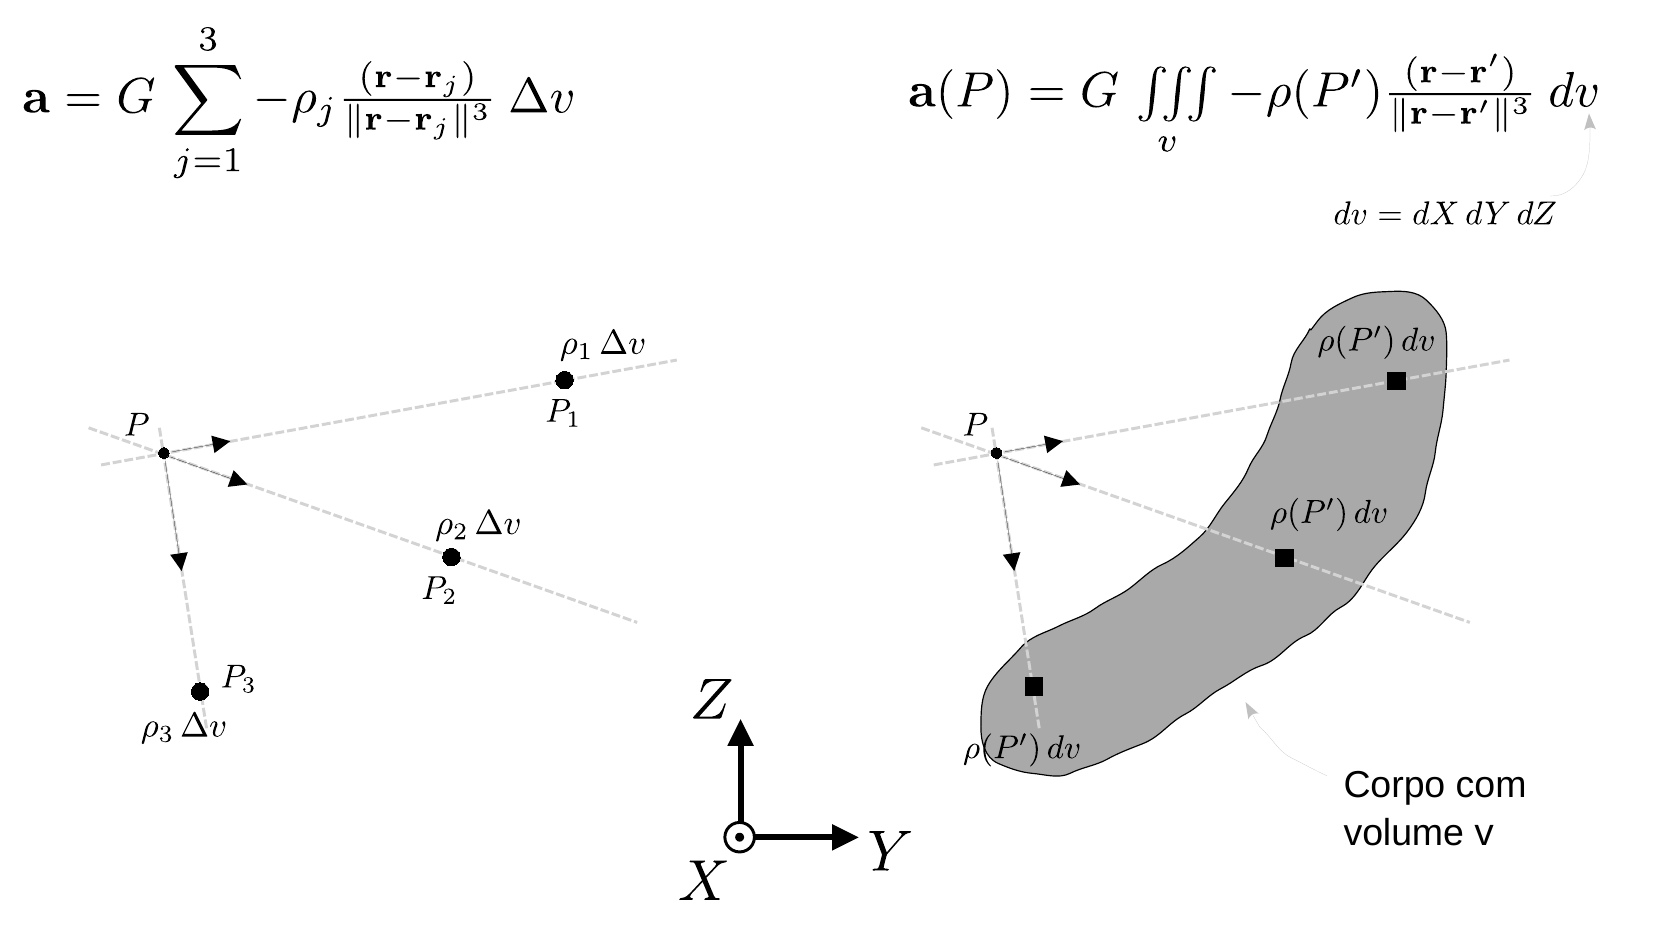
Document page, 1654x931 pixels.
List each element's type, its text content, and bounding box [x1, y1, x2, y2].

picture [1334, 201, 1556, 225]
picture [436, 509, 520, 542]
picture [141, 711, 226, 745]
text_box [191, 682, 209, 701]
text_box [442, 548, 461, 566]
picture [963, 412, 988, 436]
text_box Corpo com volume v [1328, 755, 1565, 857]
text_box [724, 822, 755, 852]
picture [909, 53, 1598, 152]
picture [546, 399, 578, 427]
picture [693, 679, 732, 719]
text_box [555, 371, 574, 389]
picture [1269, 496, 1388, 533]
picture [679, 860, 727, 901]
text_box [980, 291, 1447, 777]
picture [962, 731, 1081, 768]
text_box [158, 447, 170, 459]
picture [23, 27, 573, 179]
text_box [991, 447, 1002, 459]
picture [1317, 324, 1436, 361]
picture [125, 412, 149, 436]
picture [422, 576, 455, 604]
picture [560, 328, 645, 362]
picture [221, 664, 254, 693]
picture [869, 831, 912, 871]
